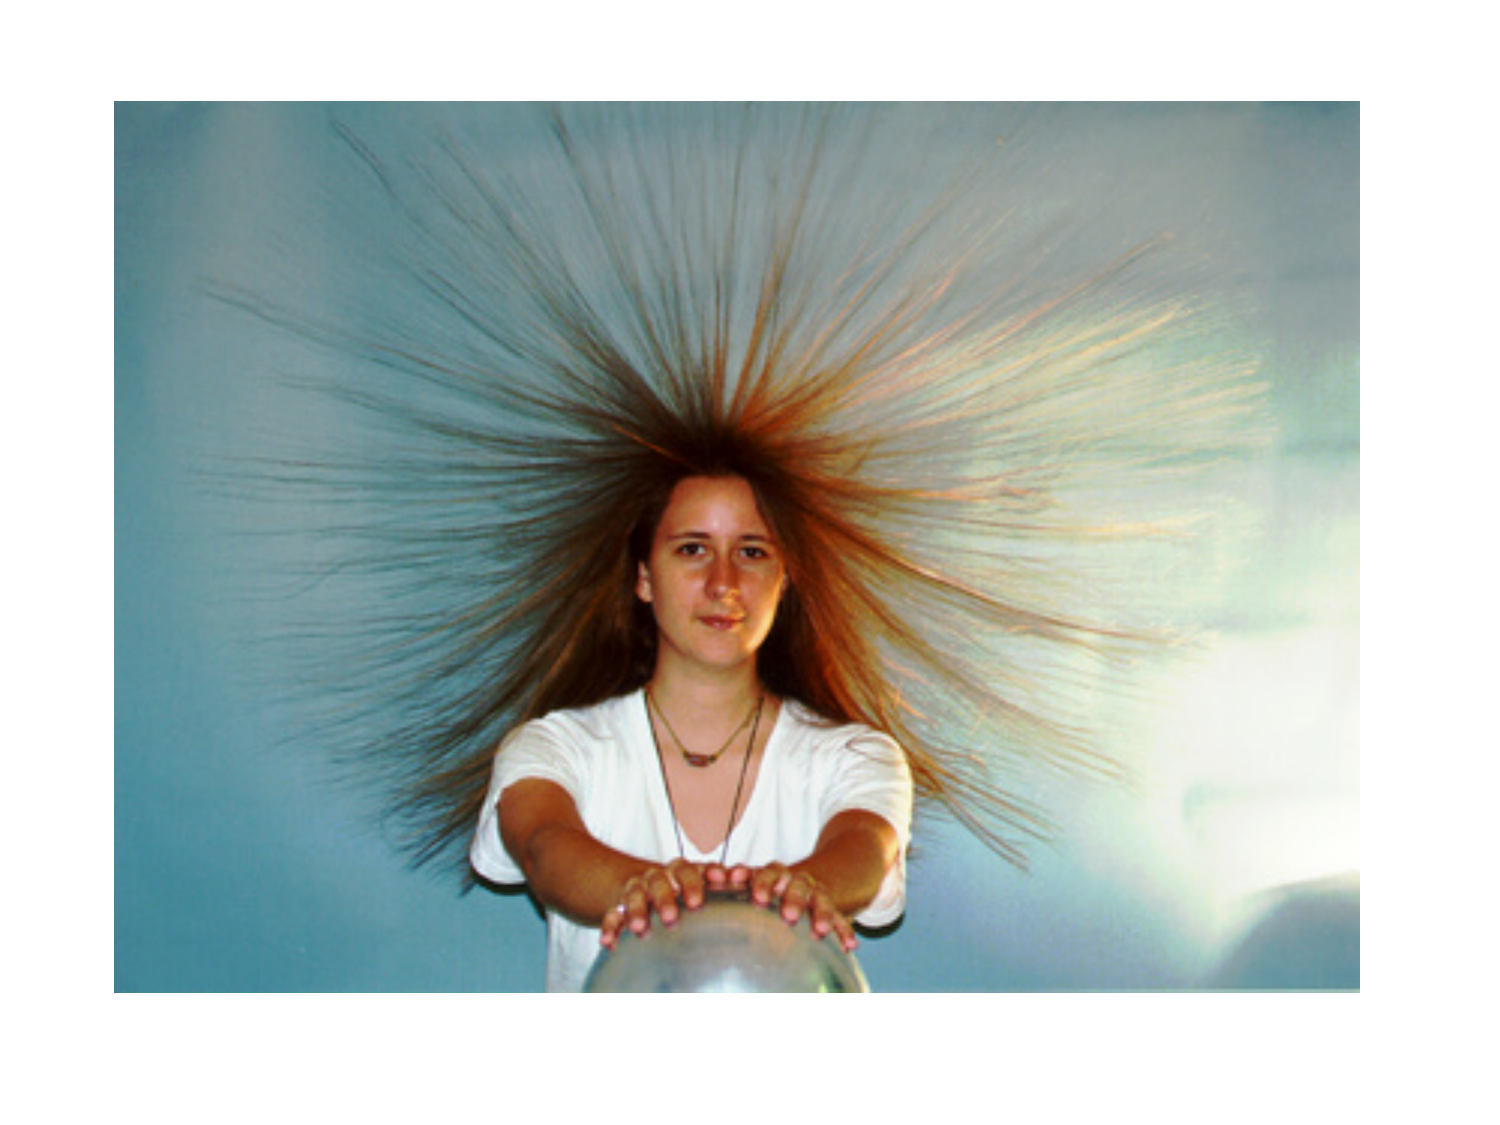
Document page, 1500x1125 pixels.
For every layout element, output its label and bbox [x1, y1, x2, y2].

picture [114, 101, 1360, 993]
